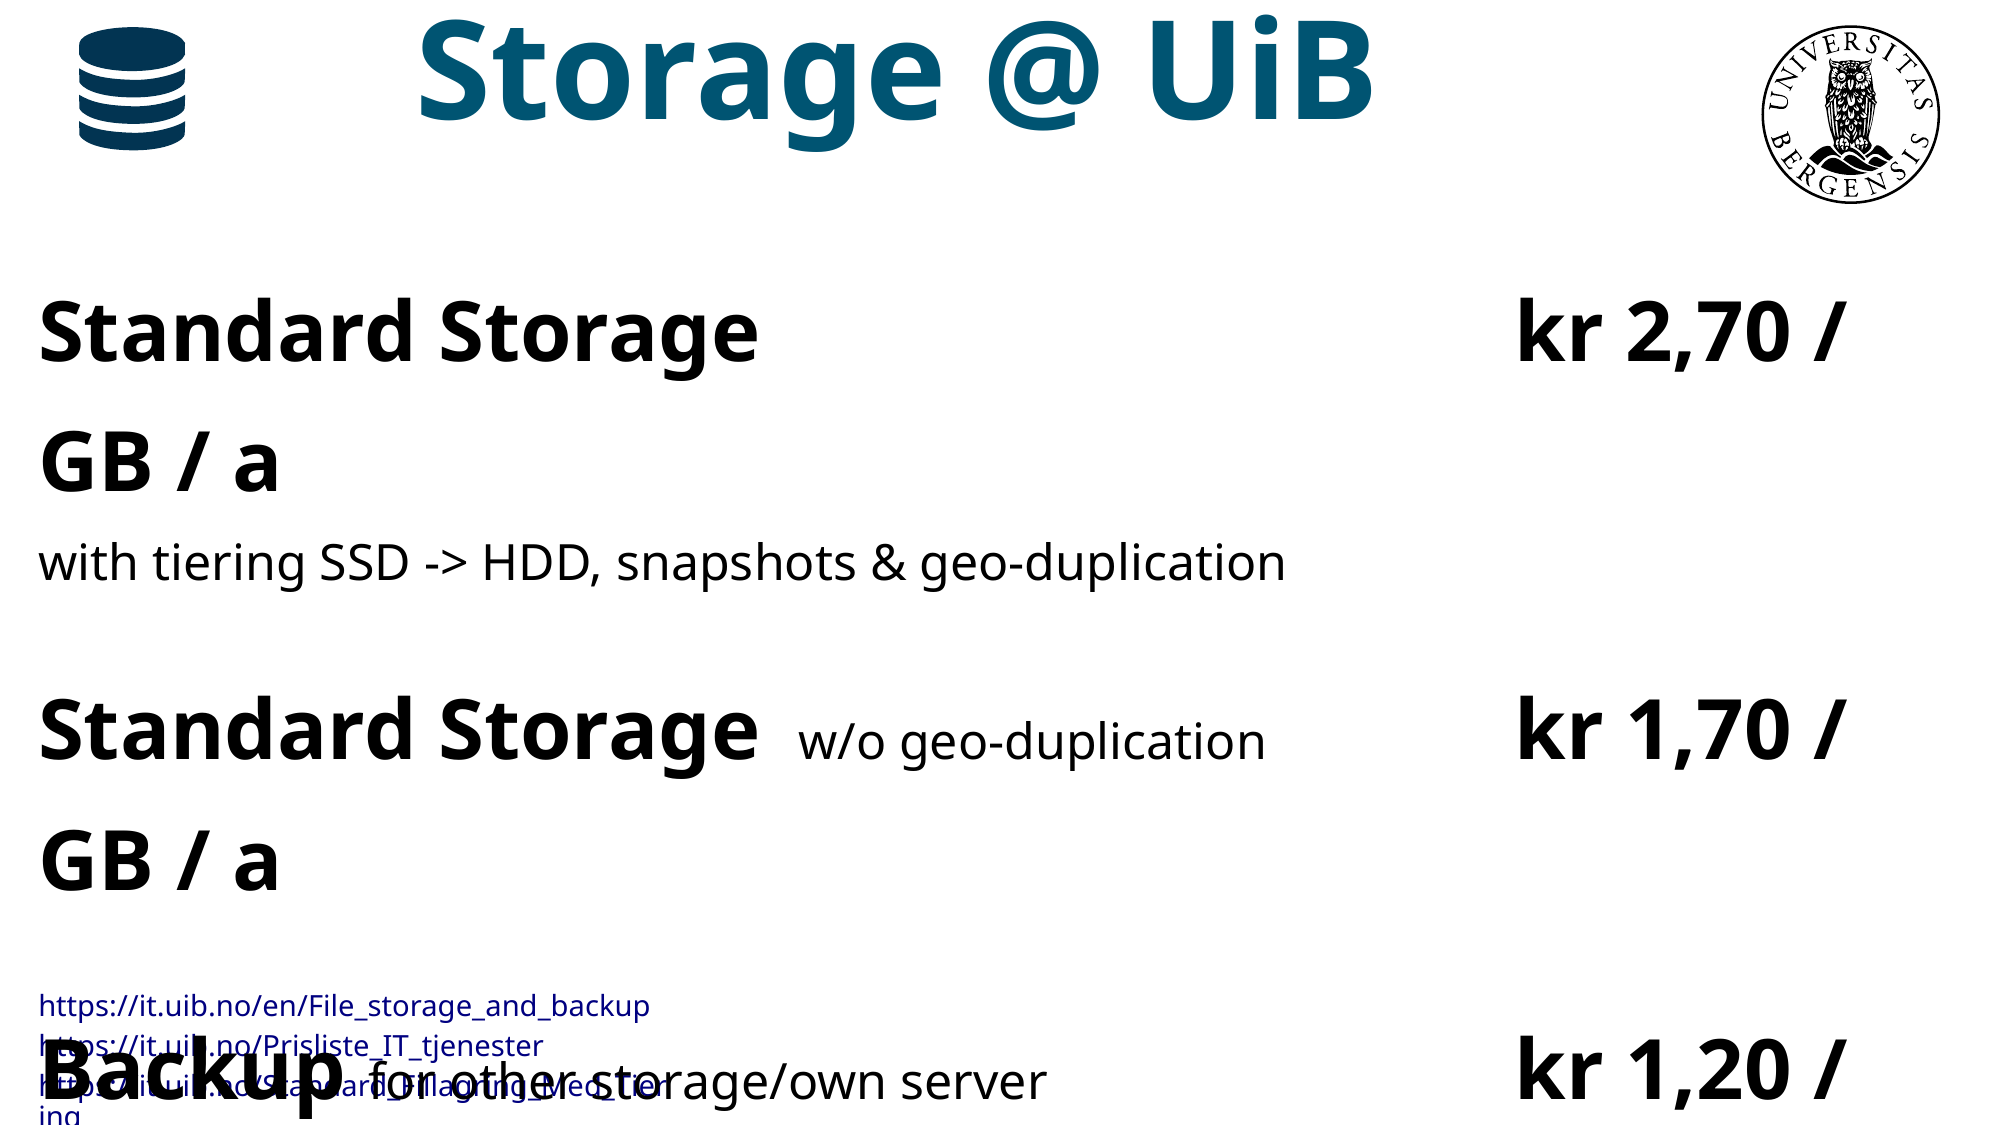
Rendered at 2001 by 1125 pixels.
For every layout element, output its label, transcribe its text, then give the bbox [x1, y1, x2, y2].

title Storage @ UiB [354, 0, 1441, 184]
picture [59, 12, 210, 166]
text_box https://it.uib.no/en/File_storage_and_backup https://it.uib.no/Prisliste_IT_tjenester https://it.uib.no/Standard_Fillagring_Med_Tiering contact: https://hjelp.uib.no/ [23, 977, 686, 1110]
text_box Standard Storage kr 2,70 / GB / a with tiering SSD -> HDD, snapshots & geo-duplication Standard Storage w/o geo-duplication kr 1,70 / GB / a Backup for other storage/own server kr 1,20 / GB / a Billy - backup-ed long term tape storage kr 7.5 k / 30 TB / a [23, 248, 2000, 867]
picture [1724, 0, 1973, 242]
